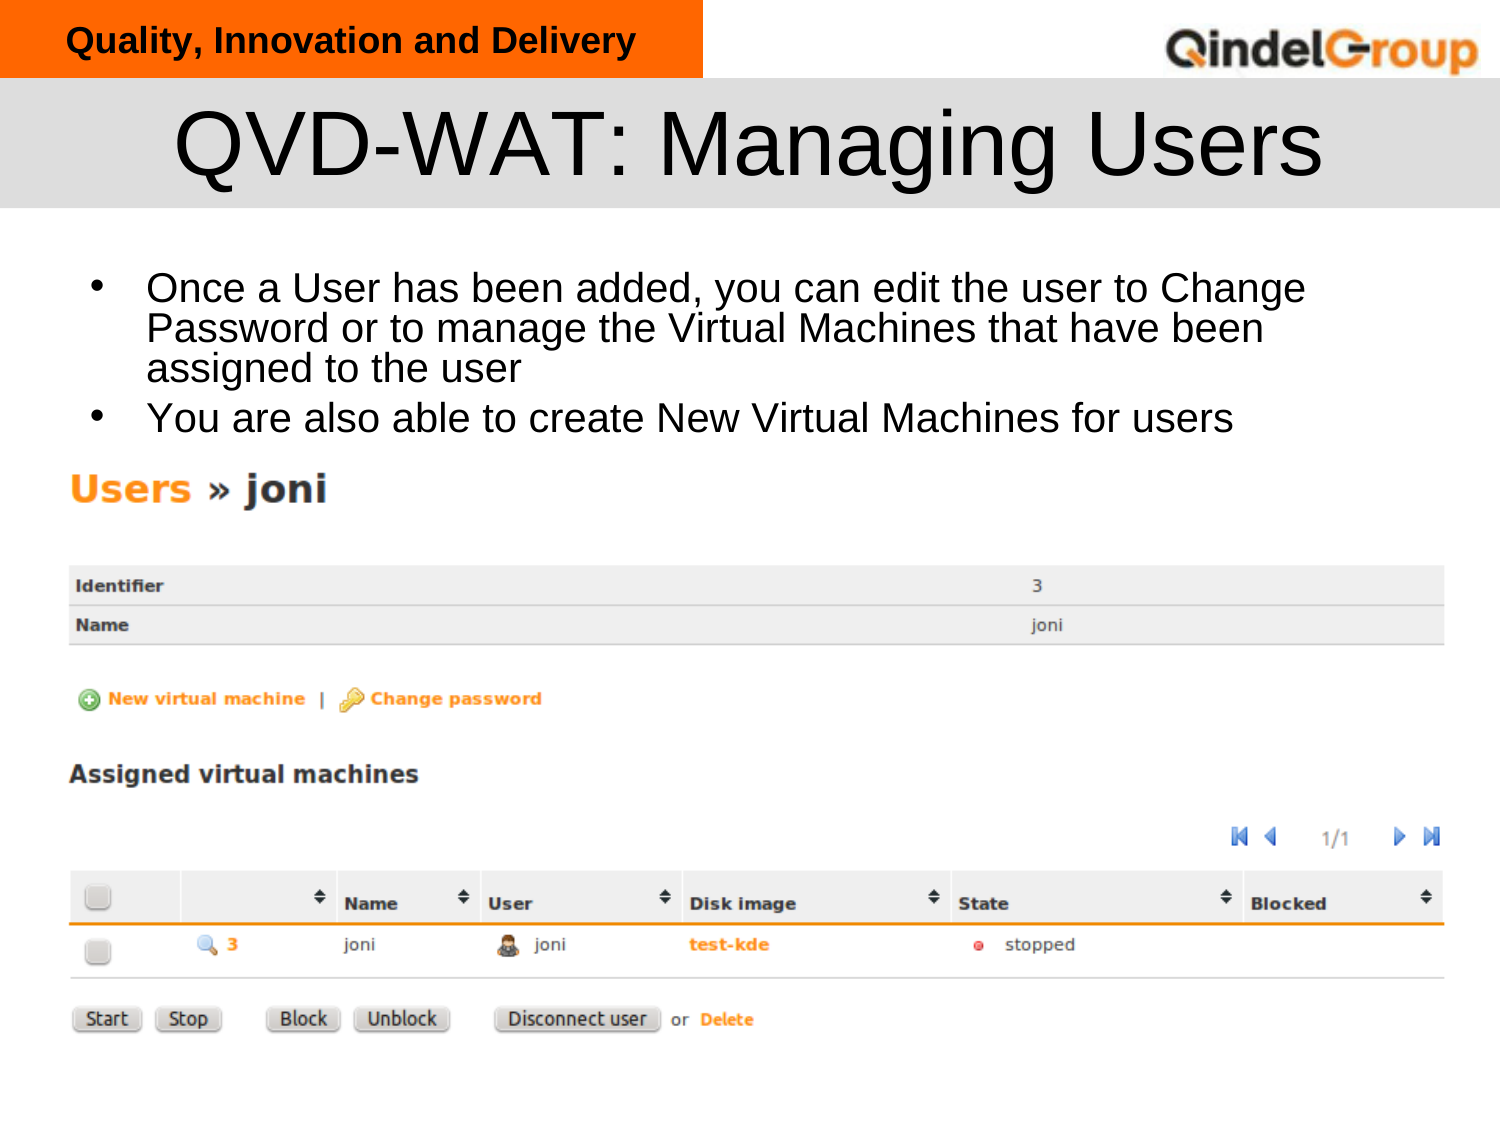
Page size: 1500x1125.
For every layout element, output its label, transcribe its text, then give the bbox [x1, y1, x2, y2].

picture [49, 445, 1468, 1051]
list Once a User has been added, you can edit the user to Change Password or to manage the Virtual Machines that have been assigned to the user You are also able to create New Virtual Machines for users [75, 262, 1426, 445]
title QVD-WAT: Managing Users [75, 45, 1426, 233]
picture [1163, 23, 1481, 78]
